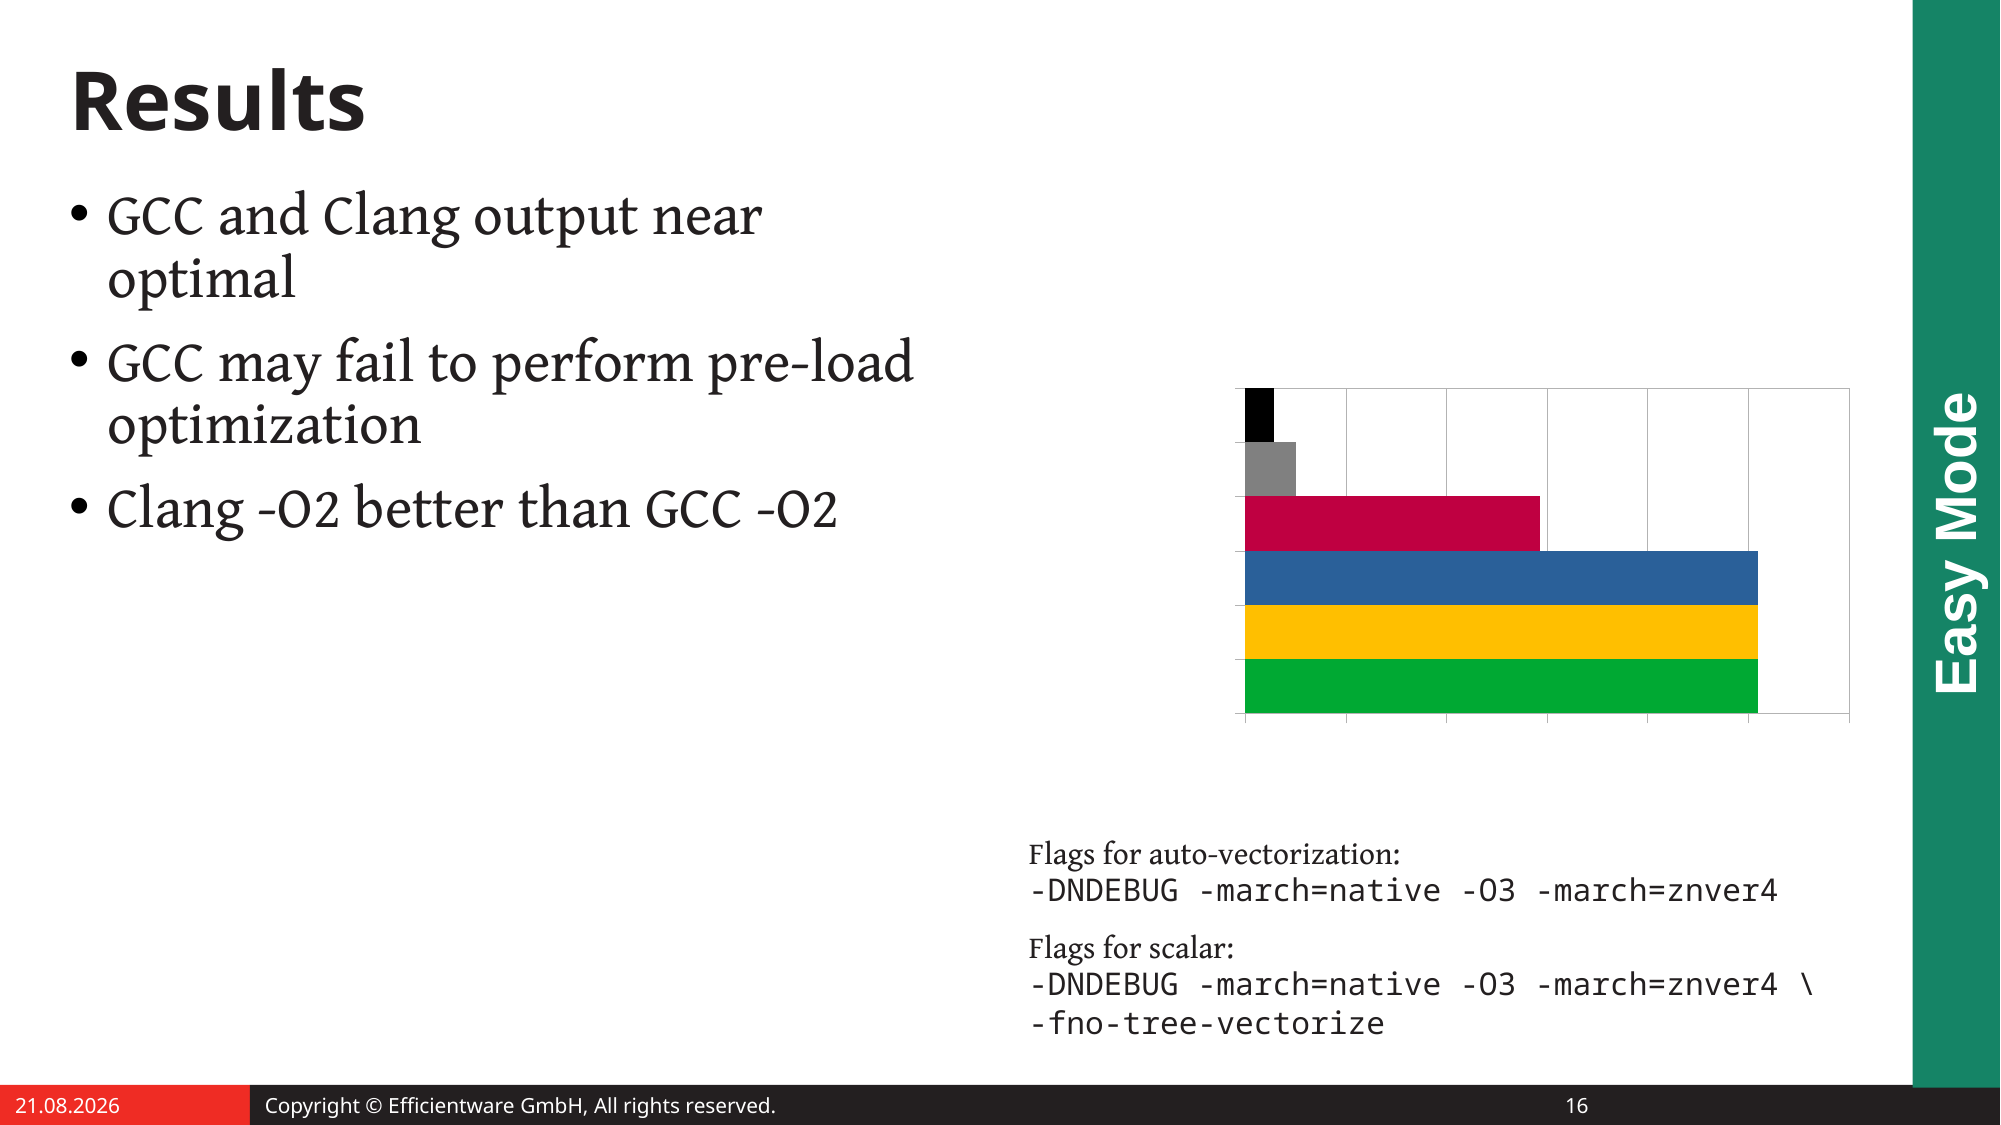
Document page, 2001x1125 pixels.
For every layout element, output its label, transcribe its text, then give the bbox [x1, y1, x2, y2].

list Flags for auto-vectorization: -DNDEBUG -march=native -O3 -march=znver4 Flags for scalar: -DNDEBUG -march=native -O3 -march=znver4 \ -fno-tree-vectorize [978, 830, 1944, 1051]
footer Copyright © Efficientware GmbH, All rights reserved. [249, 1084, 1550, 1125]
slide_number 02.11.2025 [0, 1084, 249, 1125]
slide_number <number> [1550, 1084, 2000, 1125]
list GCC and Clang output near optimal GCC may fail to perform pre-load optimization Clang -O2 better than GCC -O2 [54, 176, 982, 1063]
picture [975, 306, 1890, 768]
title Results [55, 52, 1912, 156]
text_box Easy Mode [1912, 0, 2000, 1088]
